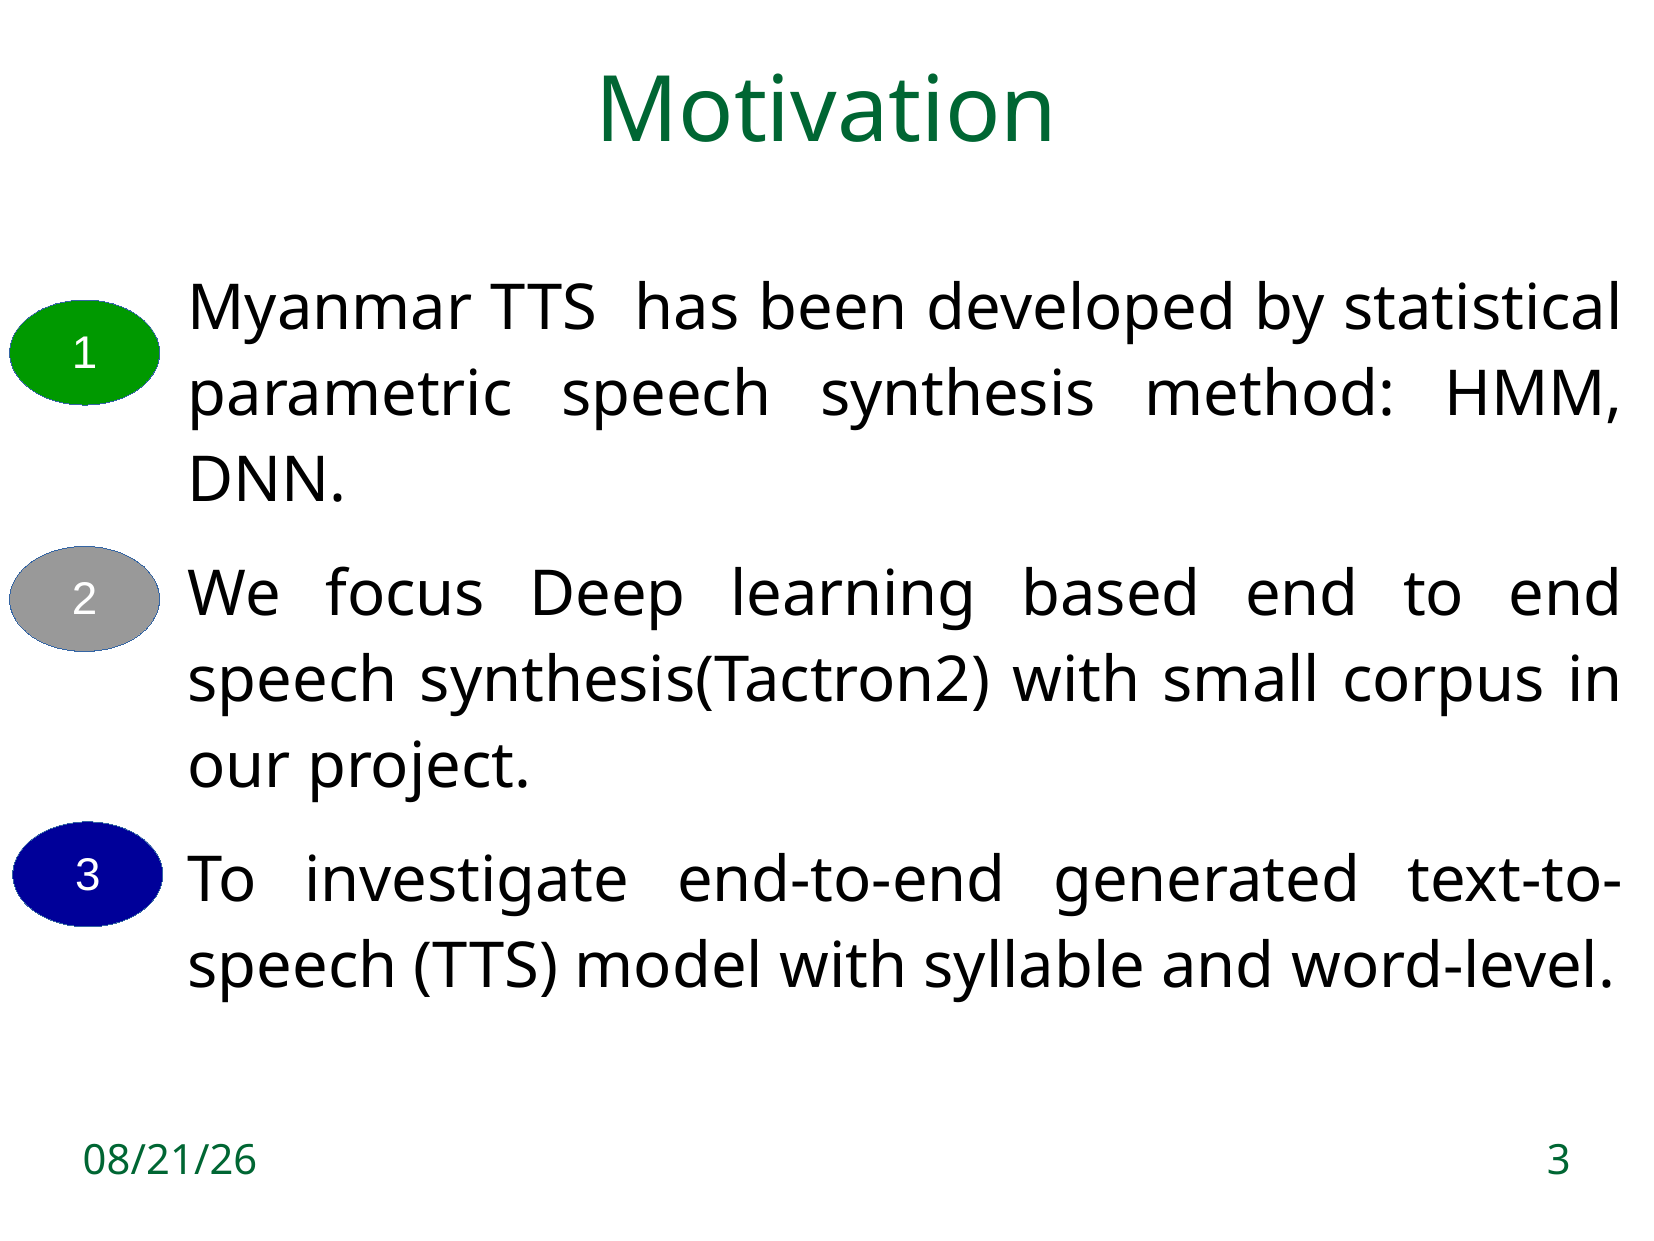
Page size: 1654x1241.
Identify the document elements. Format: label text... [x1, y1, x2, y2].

text_box 1 [9, 300, 160, 406]
title Motivation [0, 2, 1654, 210]
text_box 3 [12, 821, 163, 927]
list Myanmar TTS has been developed by statistical parametric speech synthesis method: HMM, DNN. We focus Deep learning based end to end speech synthesis(Tactron2) with small corpus in our project. To investigate end-to-end generated text-to-speech (TTS) model with syllable and word-level. [120, 262, 1625, 1063]
text_box 2 [9, 546, 160, 652]
